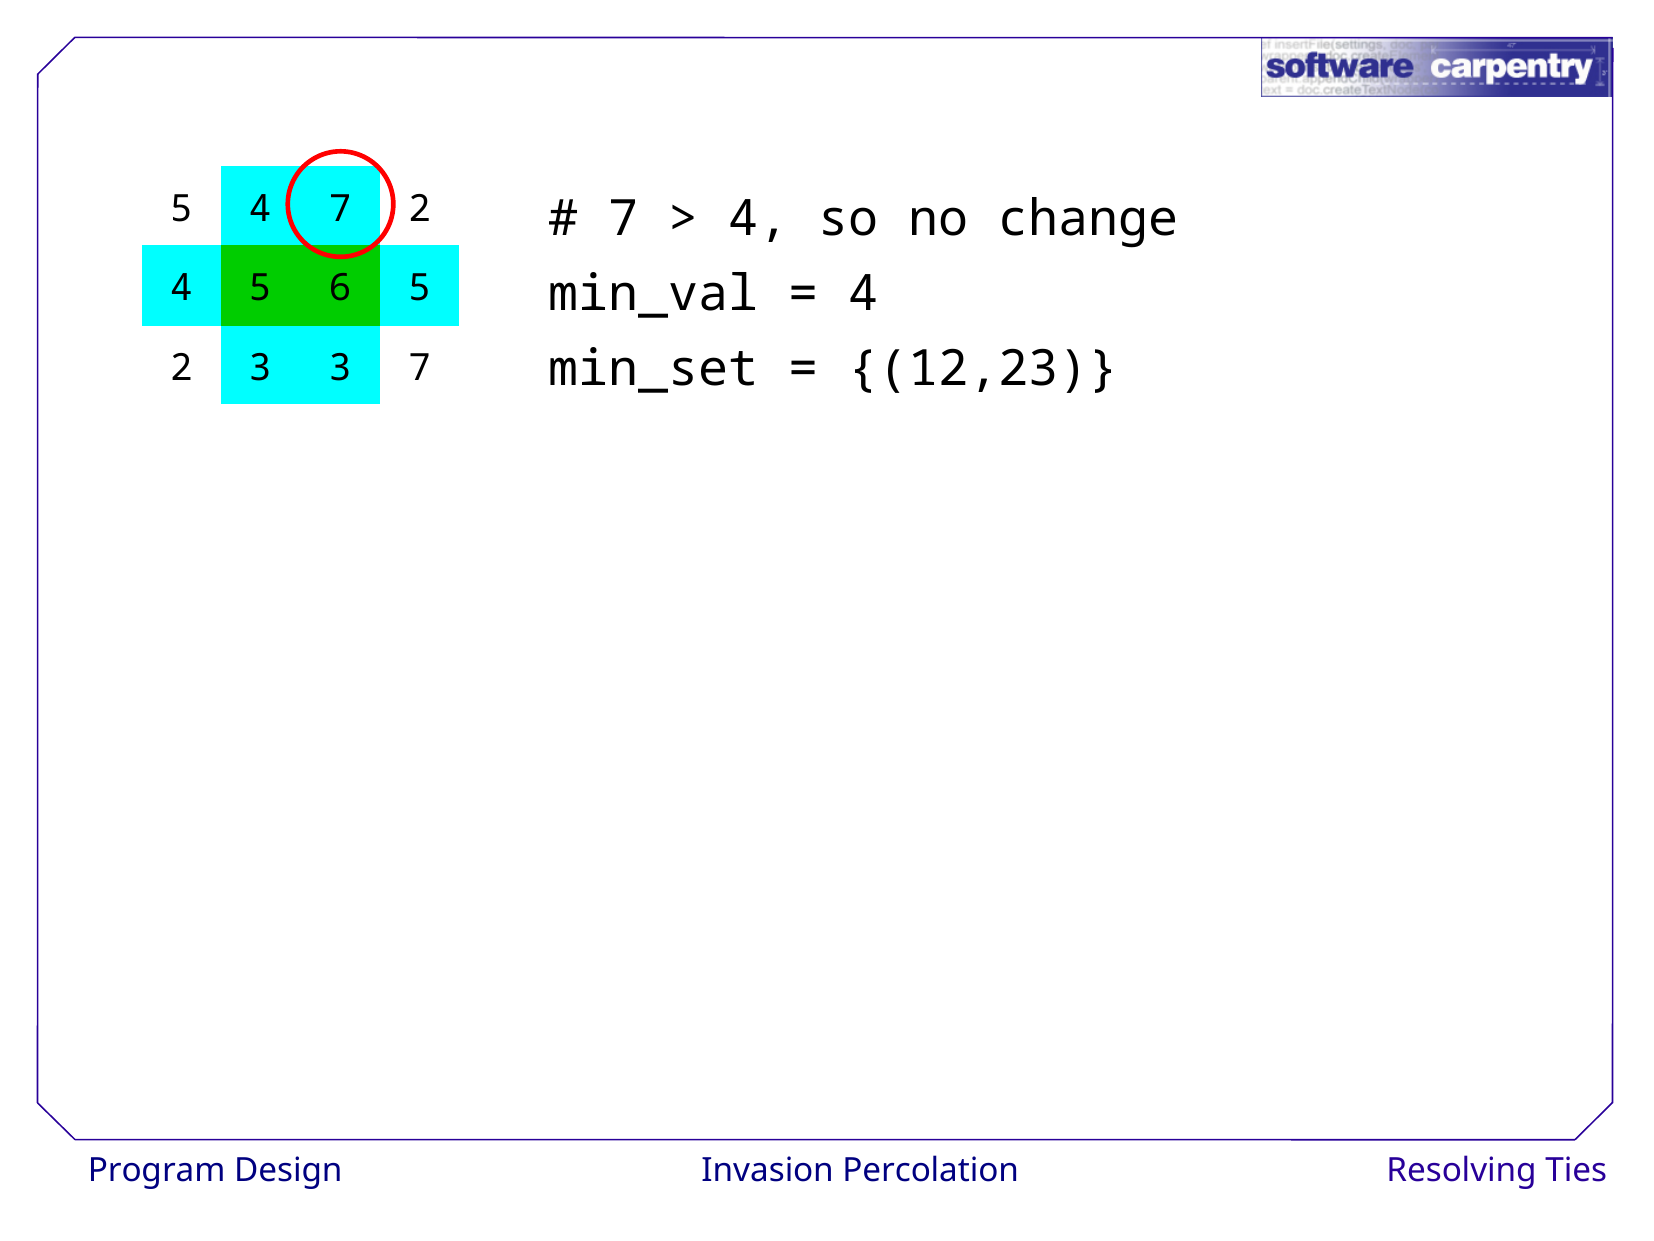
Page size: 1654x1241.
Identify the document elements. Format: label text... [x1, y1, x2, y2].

table_header 7 [300, 166, 380, 245]
table_cell 6 [313, 245, 368, 254]
table_cell 7 [380, 326, 459, 404]
table_cell 3 [221, 326, 300, 404]
table_cell 5 [380, 245, 459, 326]
table_cell 5 [221, 245, 300, 326]
table_header 2 [380, 175, 390, 234]
table_header 2 [380, 166, 459, 245]
table_header 4 [221, 166, 300, 245]
table_header 4 [291, 176, 300, 232]
table_cell 3 [300, 326, 380, 404]
picture [1261, 39, 1613, 97]
table_cell 4 [142, 245, 221, 326]
table_cell 6 [300, 245, 380, 326]
table_cell 2 [142, 326, 221, 404]
text_box # 7 > 4, so no change min_val = 4 min_set = {(12,23)} [533, 162, 1508, 410]
table_header 5 [142, 166, 221, 245]
